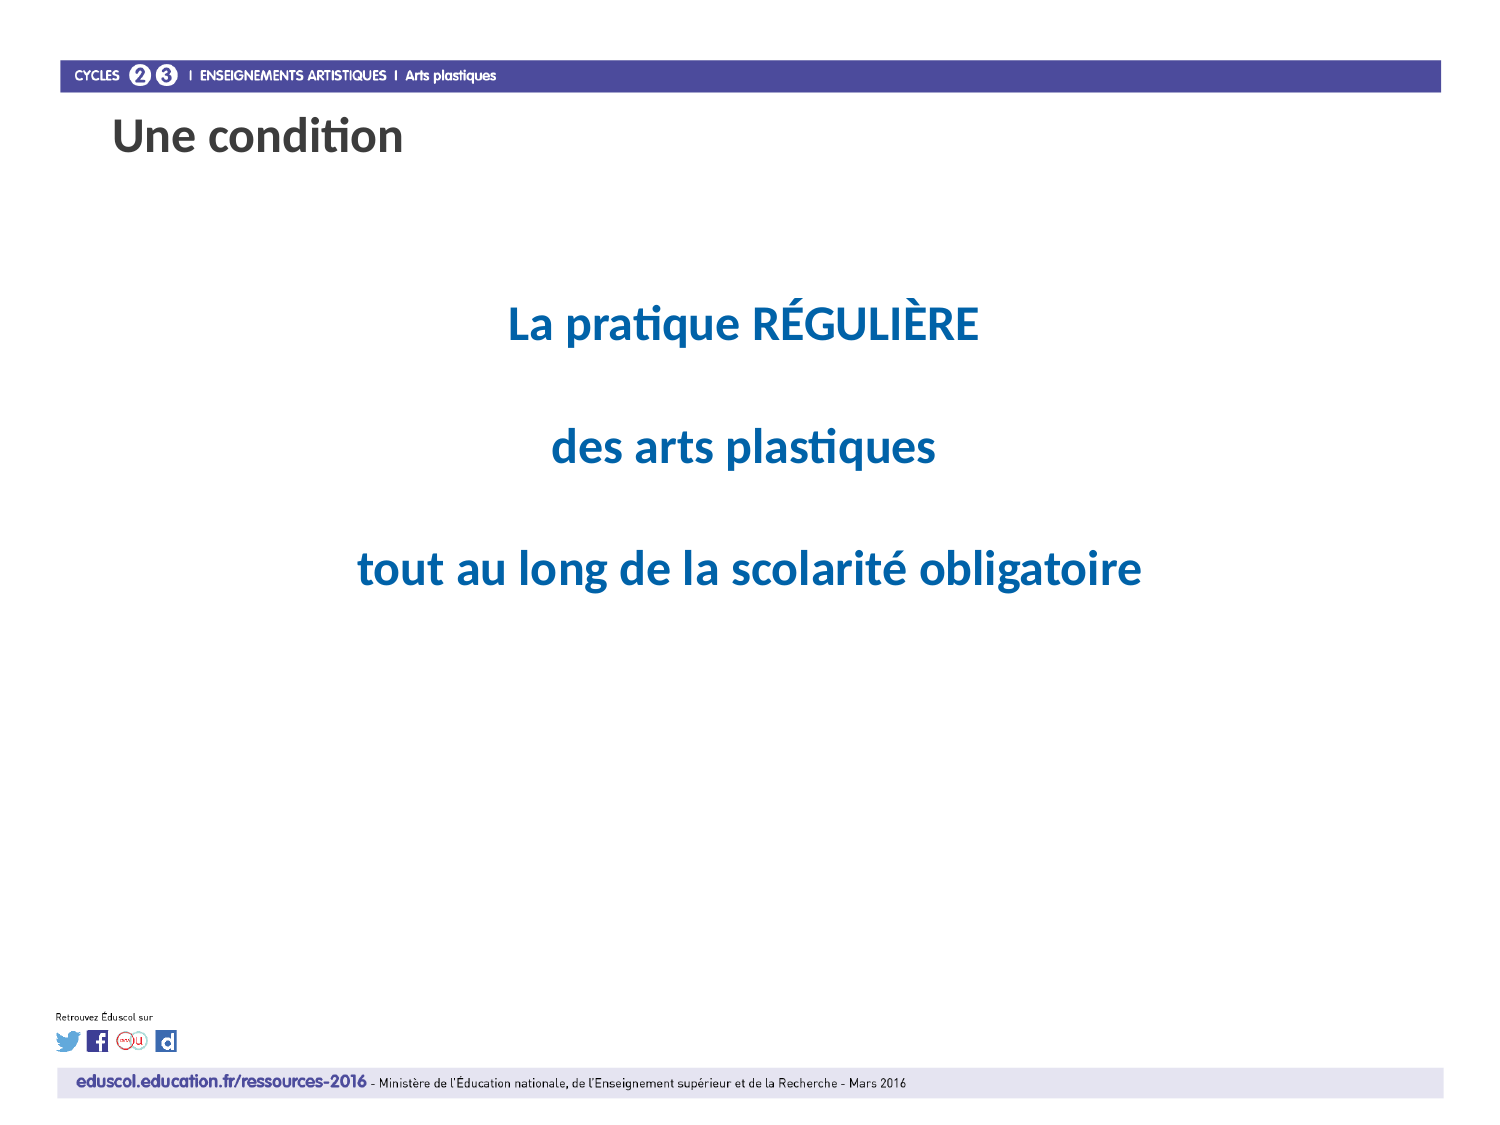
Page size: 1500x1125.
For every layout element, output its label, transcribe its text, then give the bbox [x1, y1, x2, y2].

picture [0, 1008, 1500, 1125]
picture [0, 0, 1500, 95]
list La pratique RÉGULIÈRE des arts plastiques tout au long de la scolarité obligatoire [112, 290, 1388, 988]
title Une condition [112, 95, 1388, 244]
